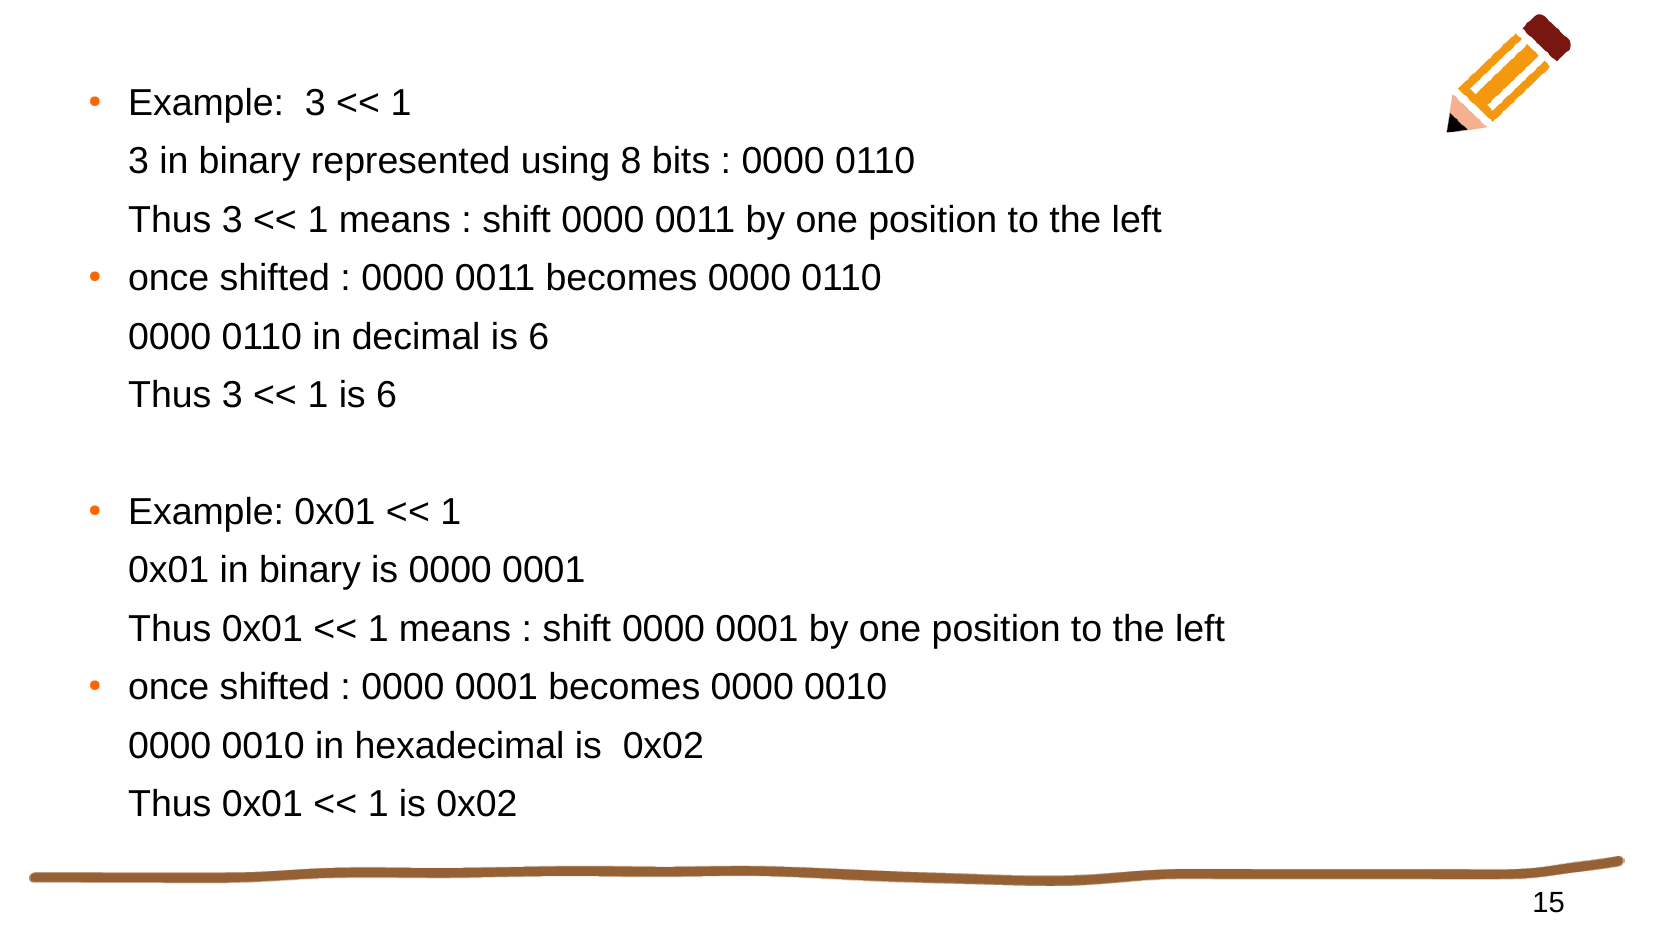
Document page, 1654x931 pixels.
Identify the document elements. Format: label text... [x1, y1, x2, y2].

picture [29, 856, 1625, 886]
picture [1446, 14, 1571, 133]
list Example: 3 << 1 3 in binary represented using 8 bits : 0000 0110 Thus 3 << 1 means : shift 0000 0011 by one position to the left once shifted : 0000 0011 becomes 0000 0110 0000 0110 in decimal is 6 Thus 3 << 1 is 6 Example: 0x01 << 1 0x01 in binary is 0000 0001 Thus 0x01 << 1 means : shift 0000 0001 by one position to the left once shifted : 0000 0001 becomes 0000 0010 0000 0010 in hexadecimal is 0x02 Thus 0x01 << 1 is 0x02 [75, 81, 1562, 826]
